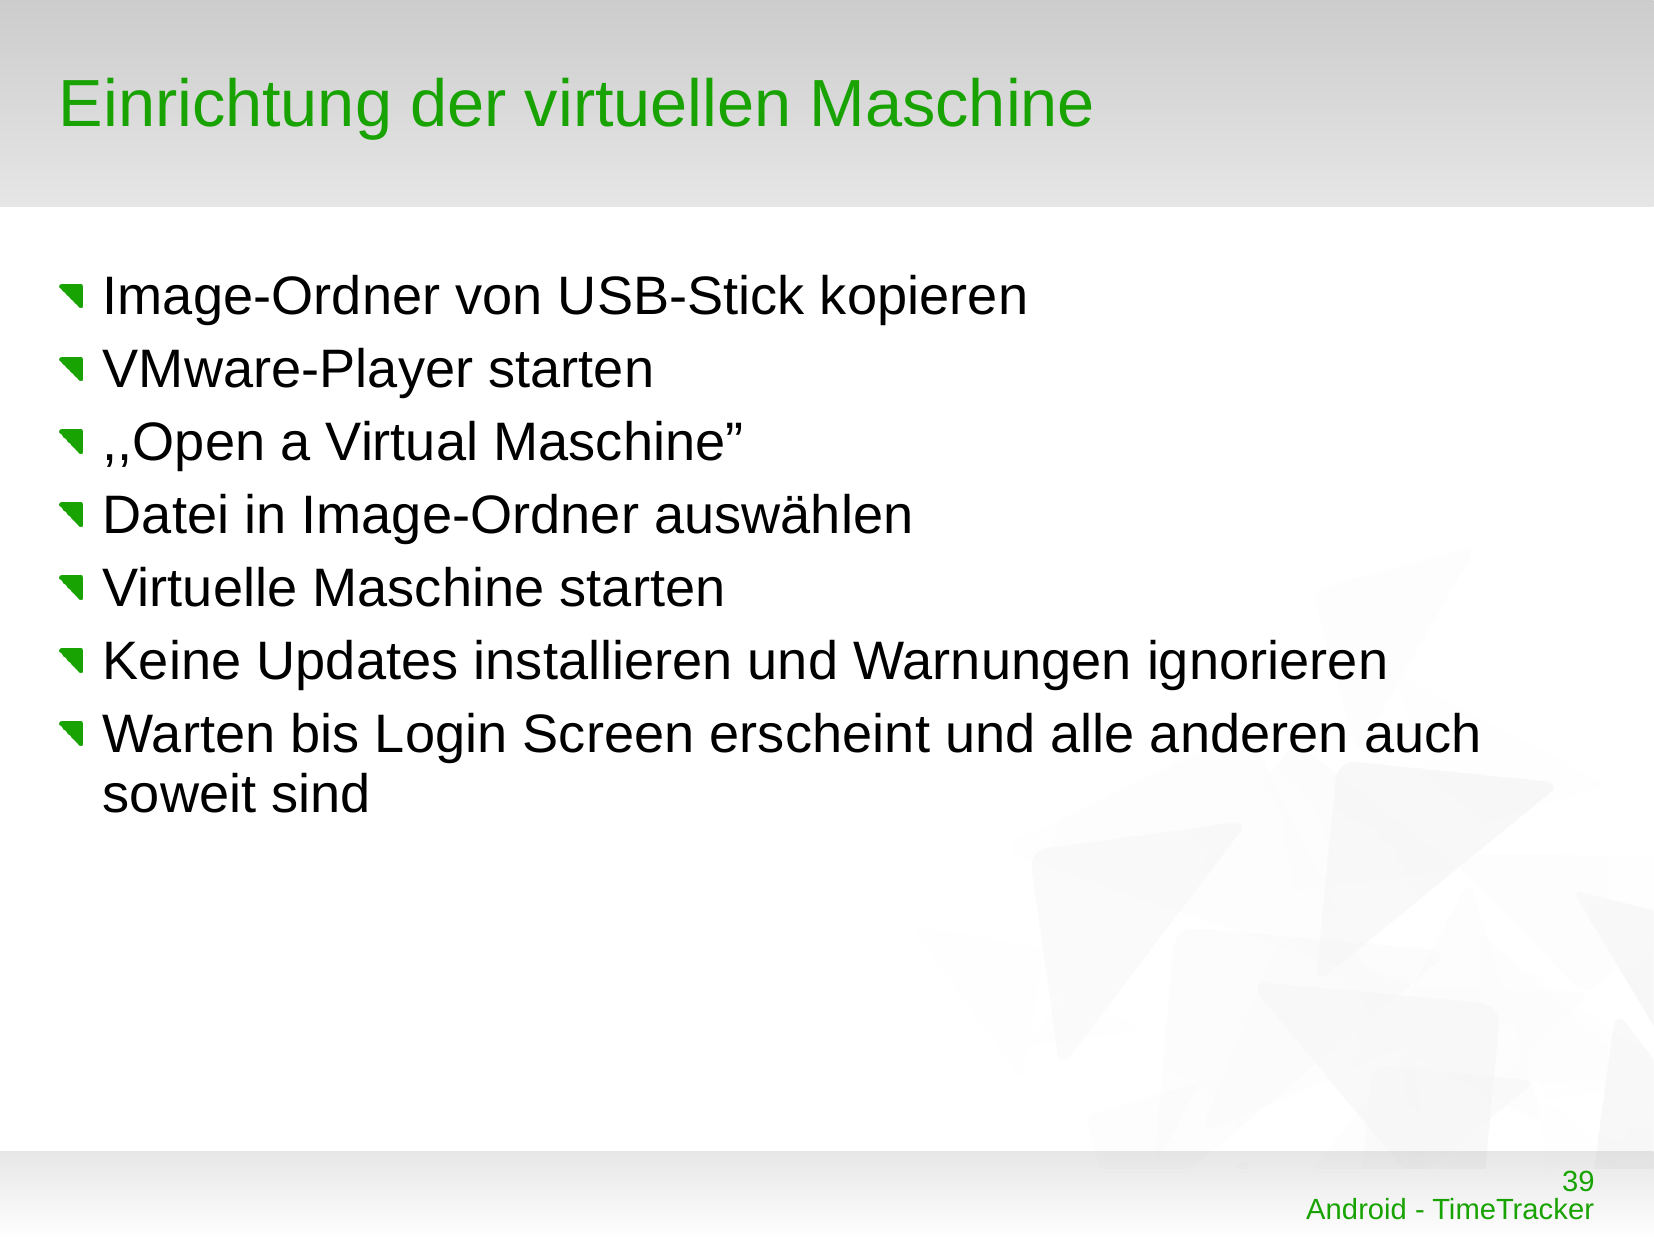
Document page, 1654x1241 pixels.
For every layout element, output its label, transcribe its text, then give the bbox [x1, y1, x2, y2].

list Image-Ordner von USB-Stick kopieren VMware-Player starten ,,Open a Virtual Maschine” Datei in Image-Ordner auswählen Virtuelle Maschine starten Keine Updates installieren und Warnungen ignorieren Warten bis Login Screen erscheint und alle anderen auch soweit sind [59, 265, 1595, 986]
title Einrichtung der virtuellen Maschine [59, 29, 1595, 178]
picture [915, 548, 1654, 1169]
